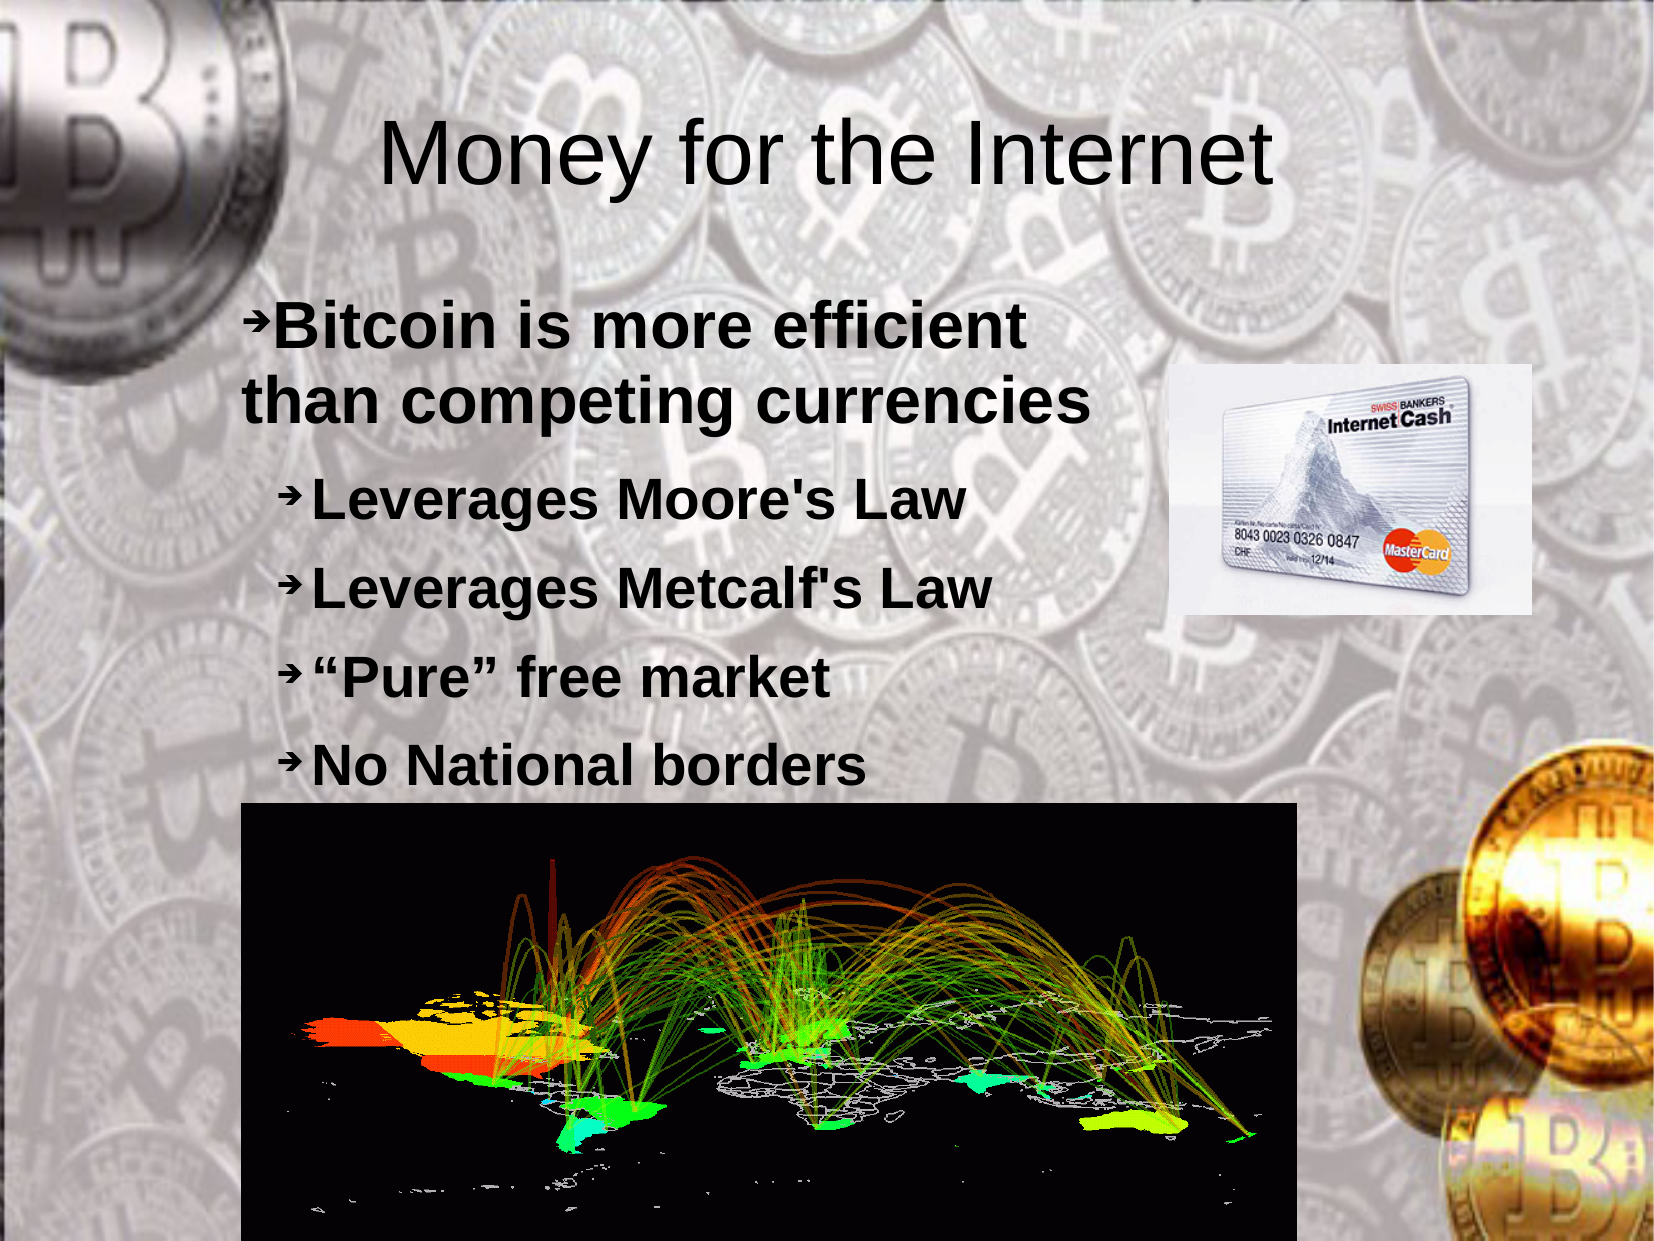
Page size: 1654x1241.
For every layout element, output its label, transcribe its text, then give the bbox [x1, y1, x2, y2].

picture [0, 0, 1654, 1241]
list Bitcoin is more efficient than competing currencies Leverages Moore's Law Leverages Metcalf's Law “Pure” free market No National borders [241, 288, 1146, 803]
title Money for the Internet [82, 49, 1571, 257]
